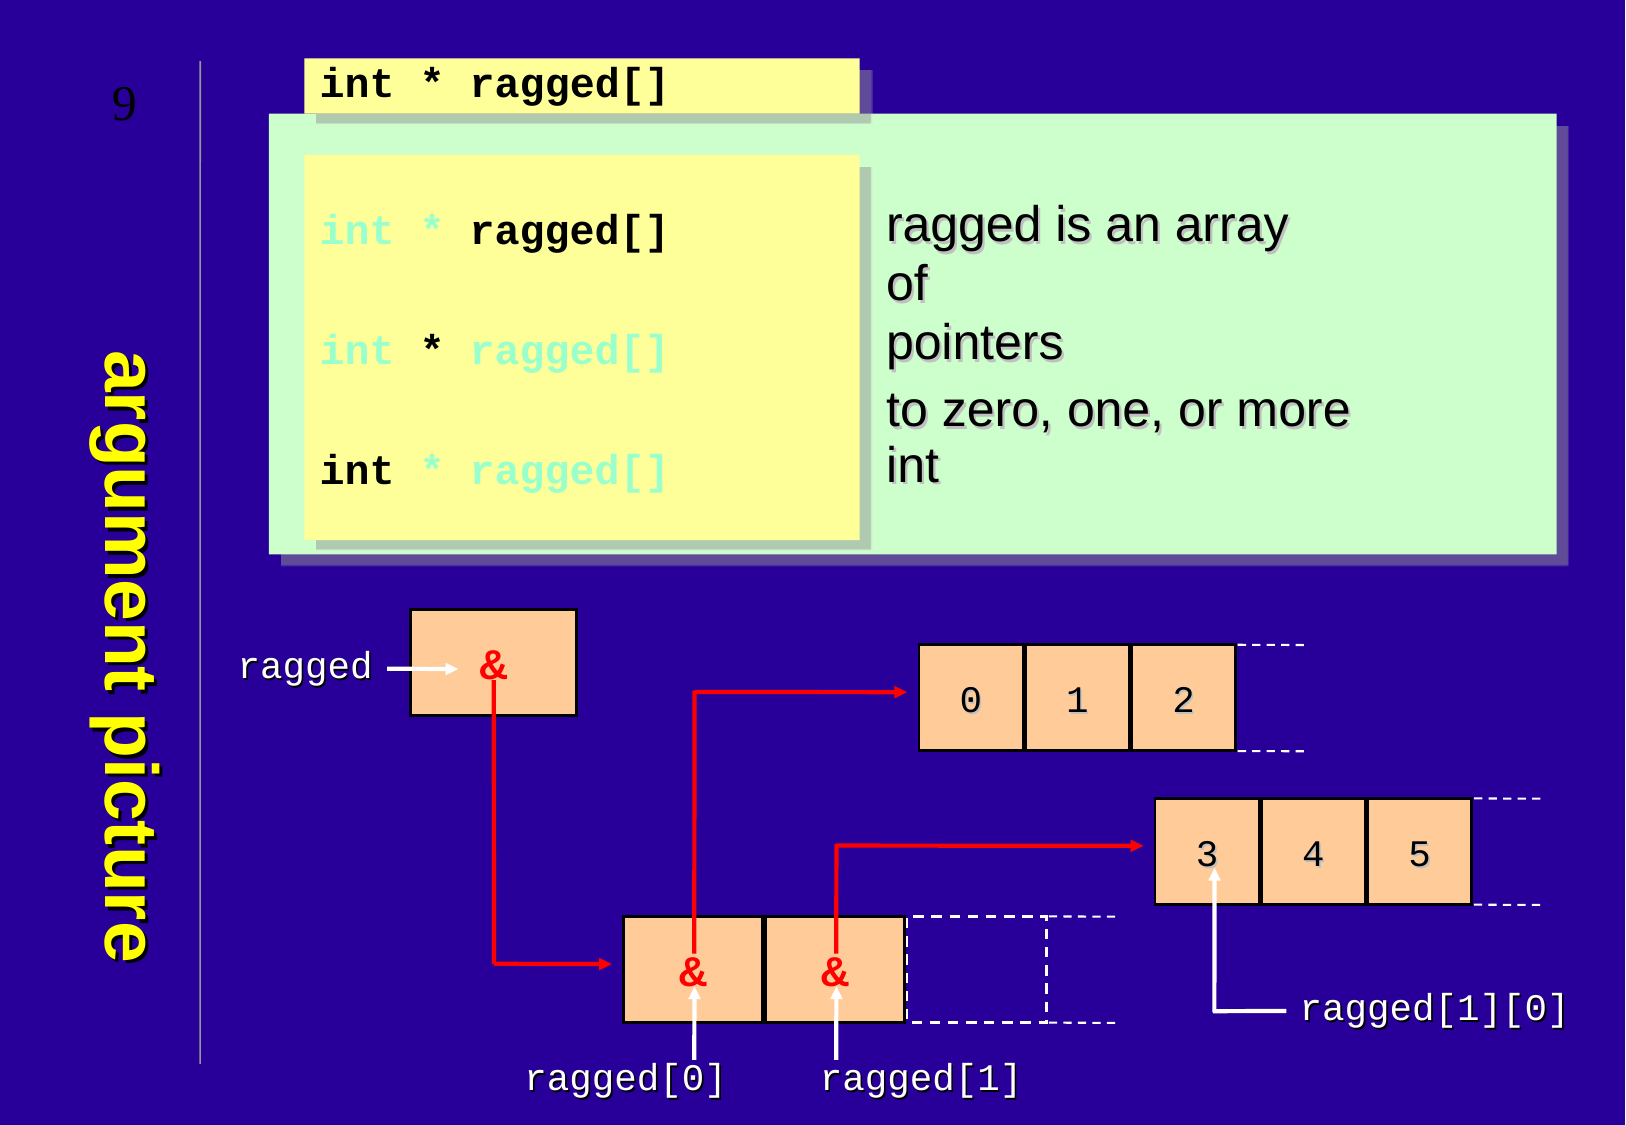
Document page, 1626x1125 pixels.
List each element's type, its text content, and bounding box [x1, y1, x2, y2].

text_box int * ragged[] [304, 58, 860, 114]
text_box ragged [198, 633, 388, 694]
text_box int [871, 424, 1451, 500]
text_box 3 [1155, 798, 1260, 905]
text_box ragged[1] [788, 1045, 1038, 1107]
text_box to zero, one, or more [871, 369, 1545, 445]
text_box ragged is an array [871, 184, 1451, 243]
text_box & [765, 916, 905, 1023]
text_box pointers [896, 339, 907, 356]
text_box int * ragged[] int * ragged[] int * ragged[] [304, 154, 860, 541]
text_box 1 [1025, 644, 1130, 751]
text_box & [410, 609, 577, 716]
text_box 5 [1367, 798, 1472, 905]
text_box ragged[0] [493, 1045, 742, 1107]
text_box 2 [1131, 644, 1236, 751]
text_box of [895, 279, 907, 297]
text_box ragged[1][0] [1284, 975, 1604, 1036]
text_box 0 [918, 644, 1023, 751]
text_box [268, 113, 1557, 555]
text_box pointers [871, 302, 1451, 369]
title argument picture [50, 219, 188, 1094]
text_box of [871, 243, 1451, 302]
text_box 4 [1261, 798, 1366, 905]
text_box & [623, 916, 763, 1023]
